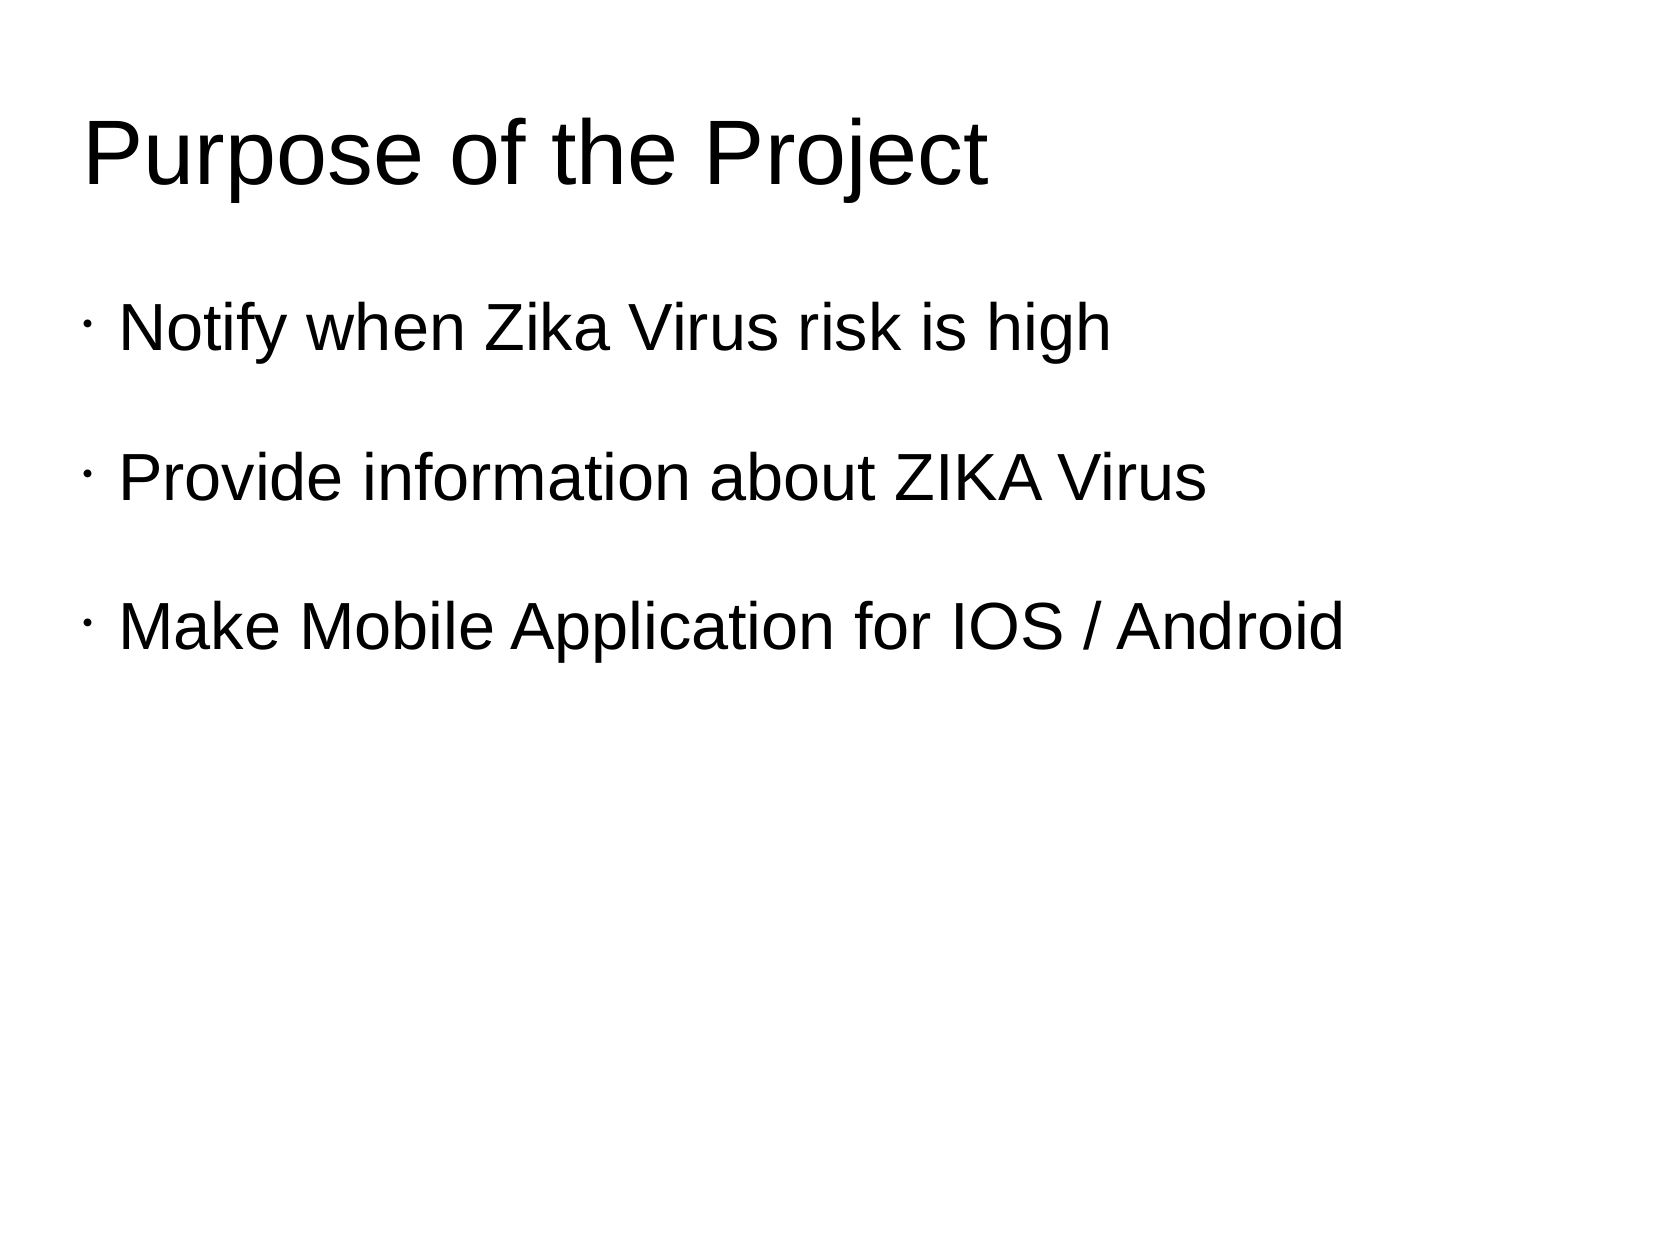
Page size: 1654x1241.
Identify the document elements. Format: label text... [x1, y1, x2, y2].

title Purpose of the Project [82, 49, 1571, 257]
subtitle Notify when Zika Virus risk is high Provide information about ZIKA Virus Make Mobile Application for IOS / Android [82, 290, 1571, 1010]
